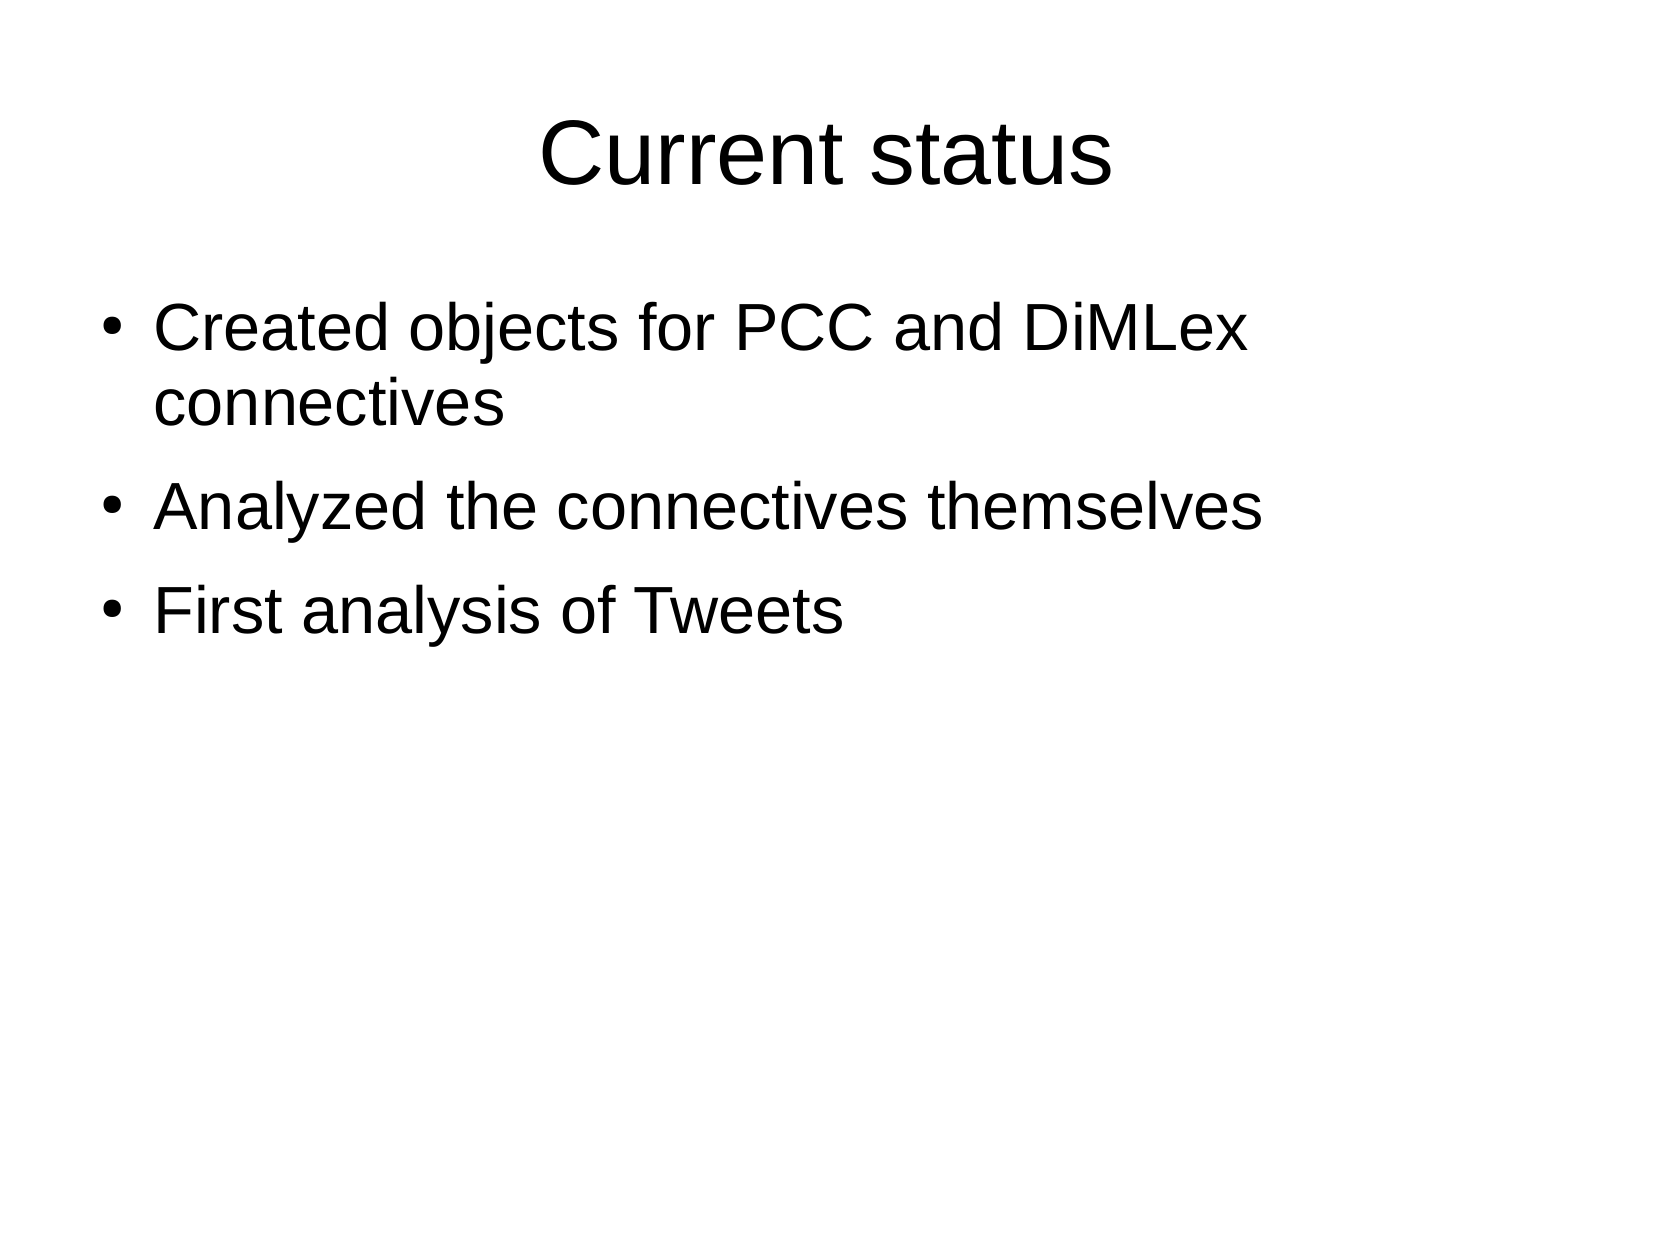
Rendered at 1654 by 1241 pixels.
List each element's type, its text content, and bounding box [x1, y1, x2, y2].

title Current status [82, 49, 1571, 257]
list Created objects for PCC and DiMLex connectives Analyzed the connectives themselves First analysis of Tweets [82, 290, 1571, 1010]
